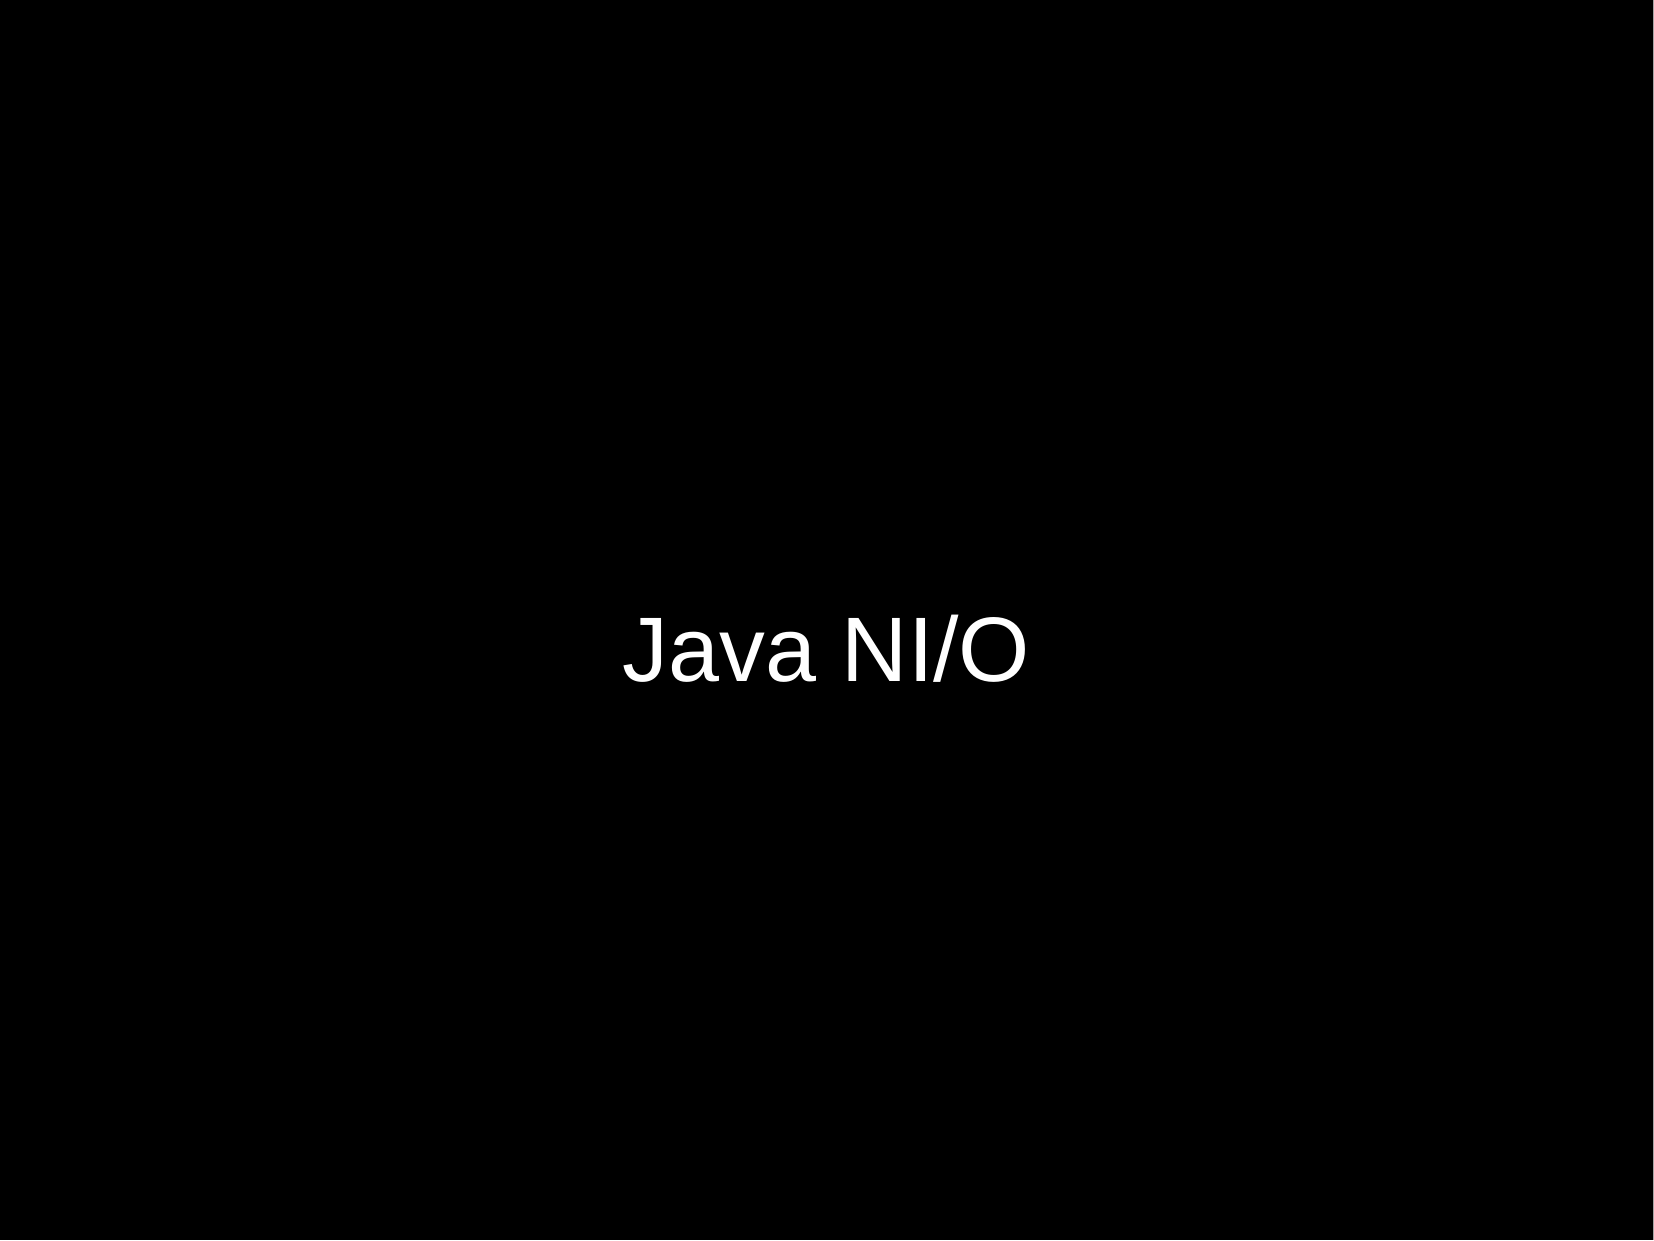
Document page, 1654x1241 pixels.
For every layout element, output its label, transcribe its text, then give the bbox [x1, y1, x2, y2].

subtitle Java NI/O [82, 290, 1571, 1010]
